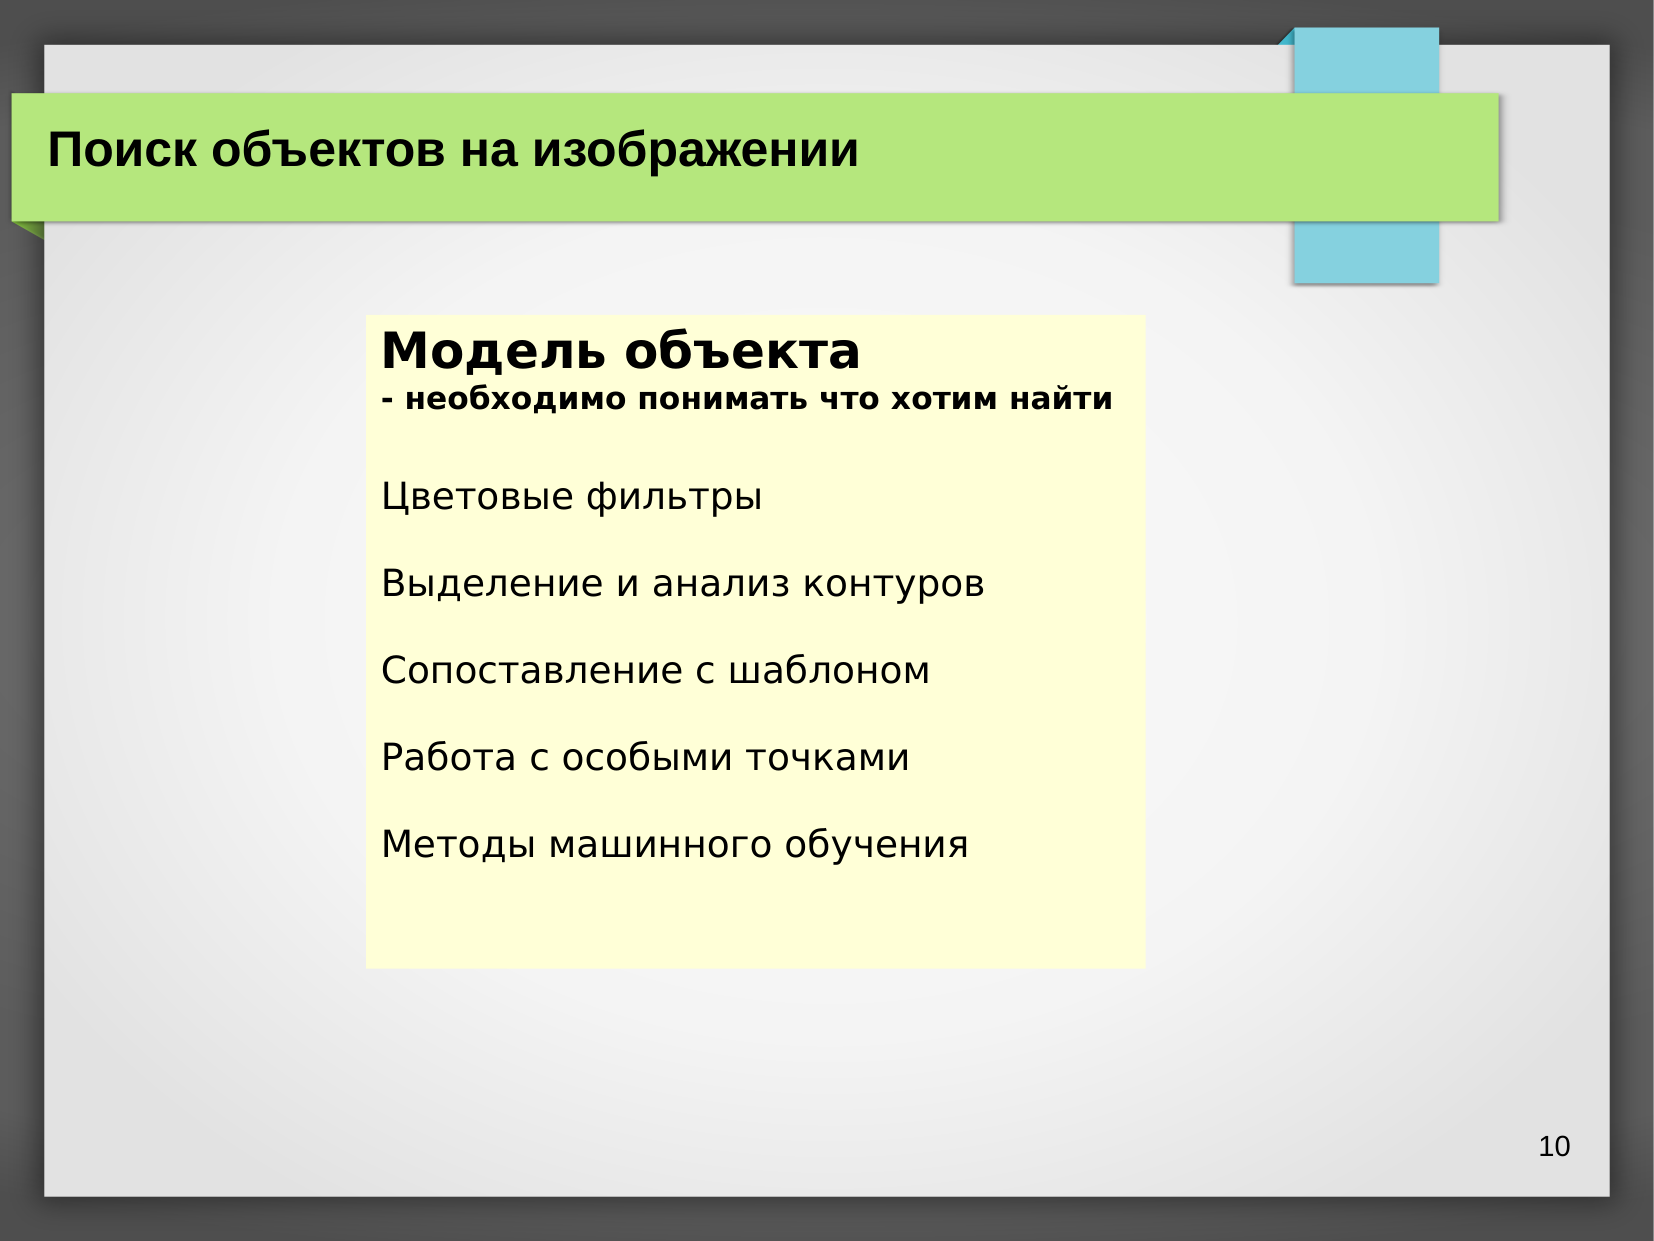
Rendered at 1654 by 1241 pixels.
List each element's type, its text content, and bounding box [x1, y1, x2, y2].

text_box Модель объекта - необходимо понимать что хотим найти Цветовые фильтры Выделение и анализ контуров Сопоставление с шаблоном Работа с особыми точками Методы машинного обучения [366, 314, 1146, 969]
title Поиск объектов на изображении [47, 120, 1004, 177]
picture [0, 0, 1654, 1241]
